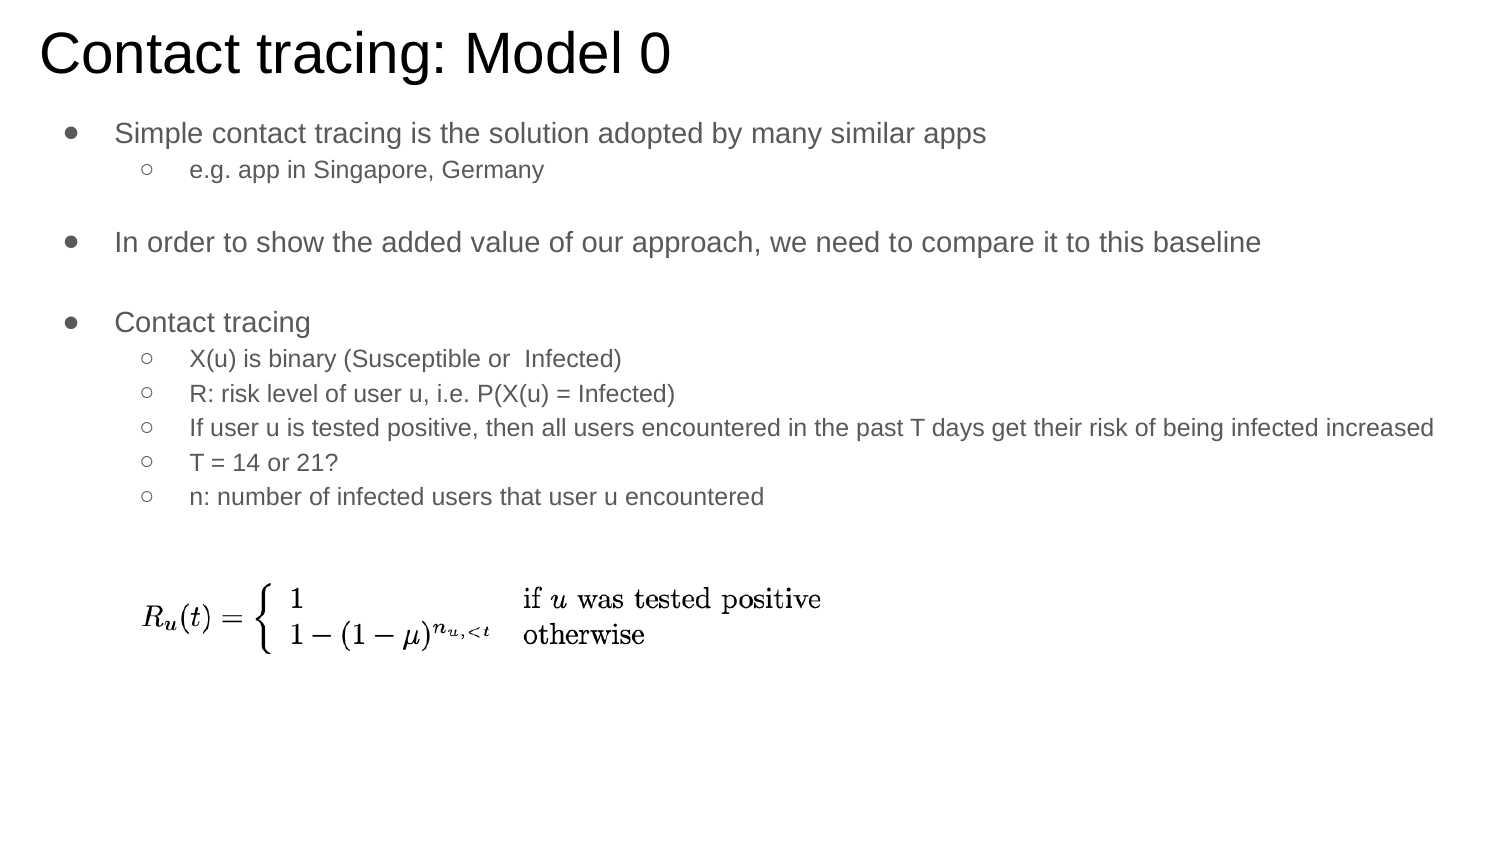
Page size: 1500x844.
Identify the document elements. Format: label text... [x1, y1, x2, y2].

picture [142, 582, 820, 654]
list Simple contact tracing is the solution adopted by many similar apps e.g. app in Singapore, Germany In order to show the added value of our approach, we need to compare it to this baseline Contact tracing X(u) is binary (Susceptible or Infected) R: risk level of user u, i.e. P(X(u) = Infected) If user u is tested positive, then all users encountered in the past T days get their risk of being infected increased T = 14 or 21? n: number of infected users that user u encountered [24, 93, 1481, 793]
title Contact tracing: Model 0 [24, 0, 1422, 93]
